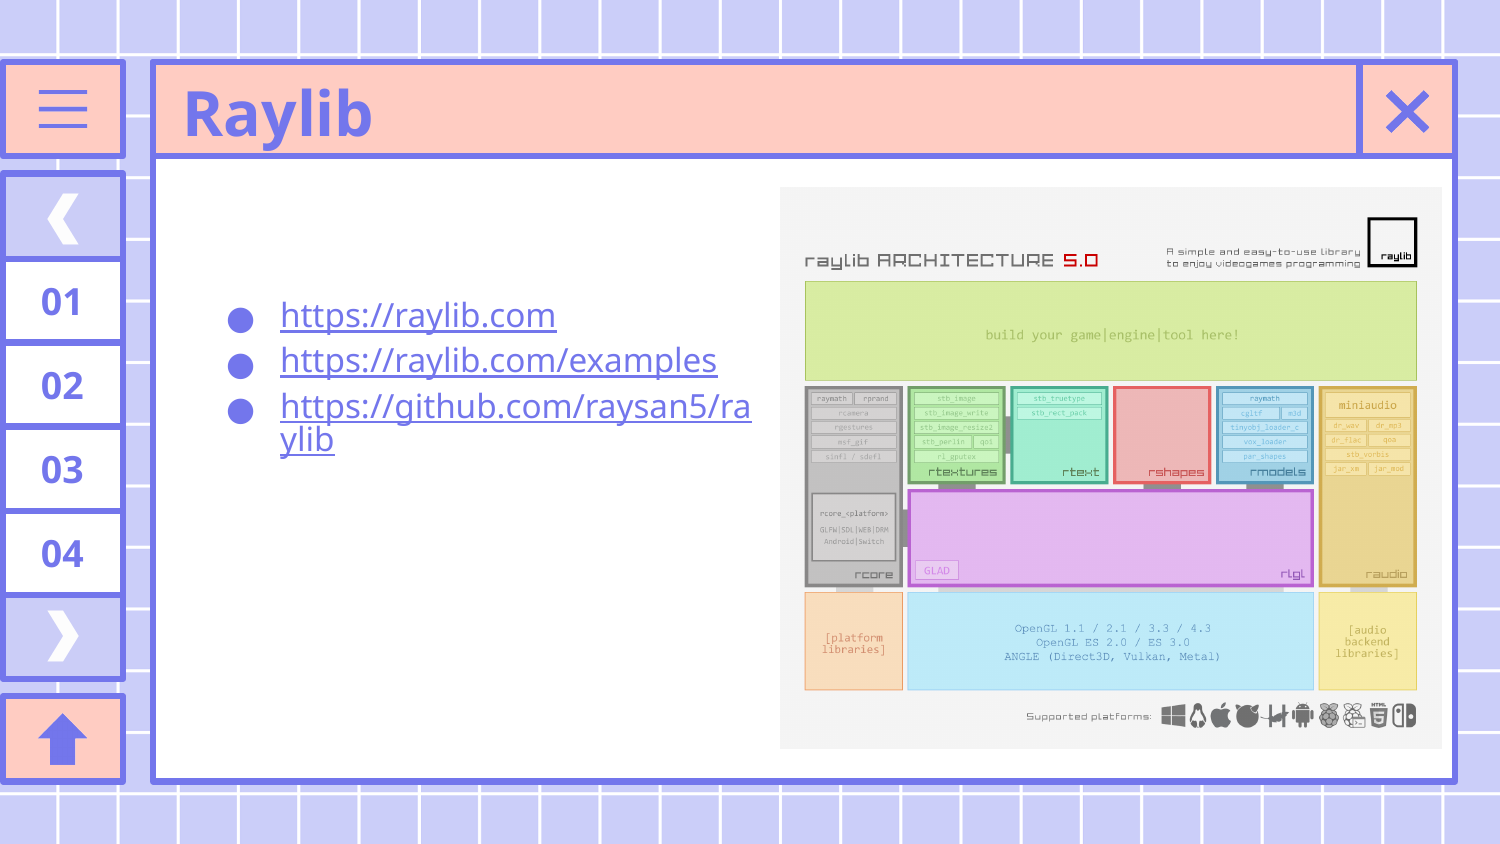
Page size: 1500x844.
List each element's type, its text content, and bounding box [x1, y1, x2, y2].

picture [38, 610, 88, 662]
text_box 01 [20, 281, 104, 319]
picture [37, 713, 87, 765]
subtitle https://raylib.com https://raylib.com/examples https://github.com/raysan5/raylib [205, 117, 762, 607]
picture [38, 90, 88, 128]
picture [0, 0, 1500, 844]
text_box 02 [20, 365, 104, 403]
title Raylib [182, 64, 1318, 159]
text_box 04 [20, 533, 104, 572]
picture [38, 193, 88, 245]
text_box 03 [20, 449, 104, 487]
